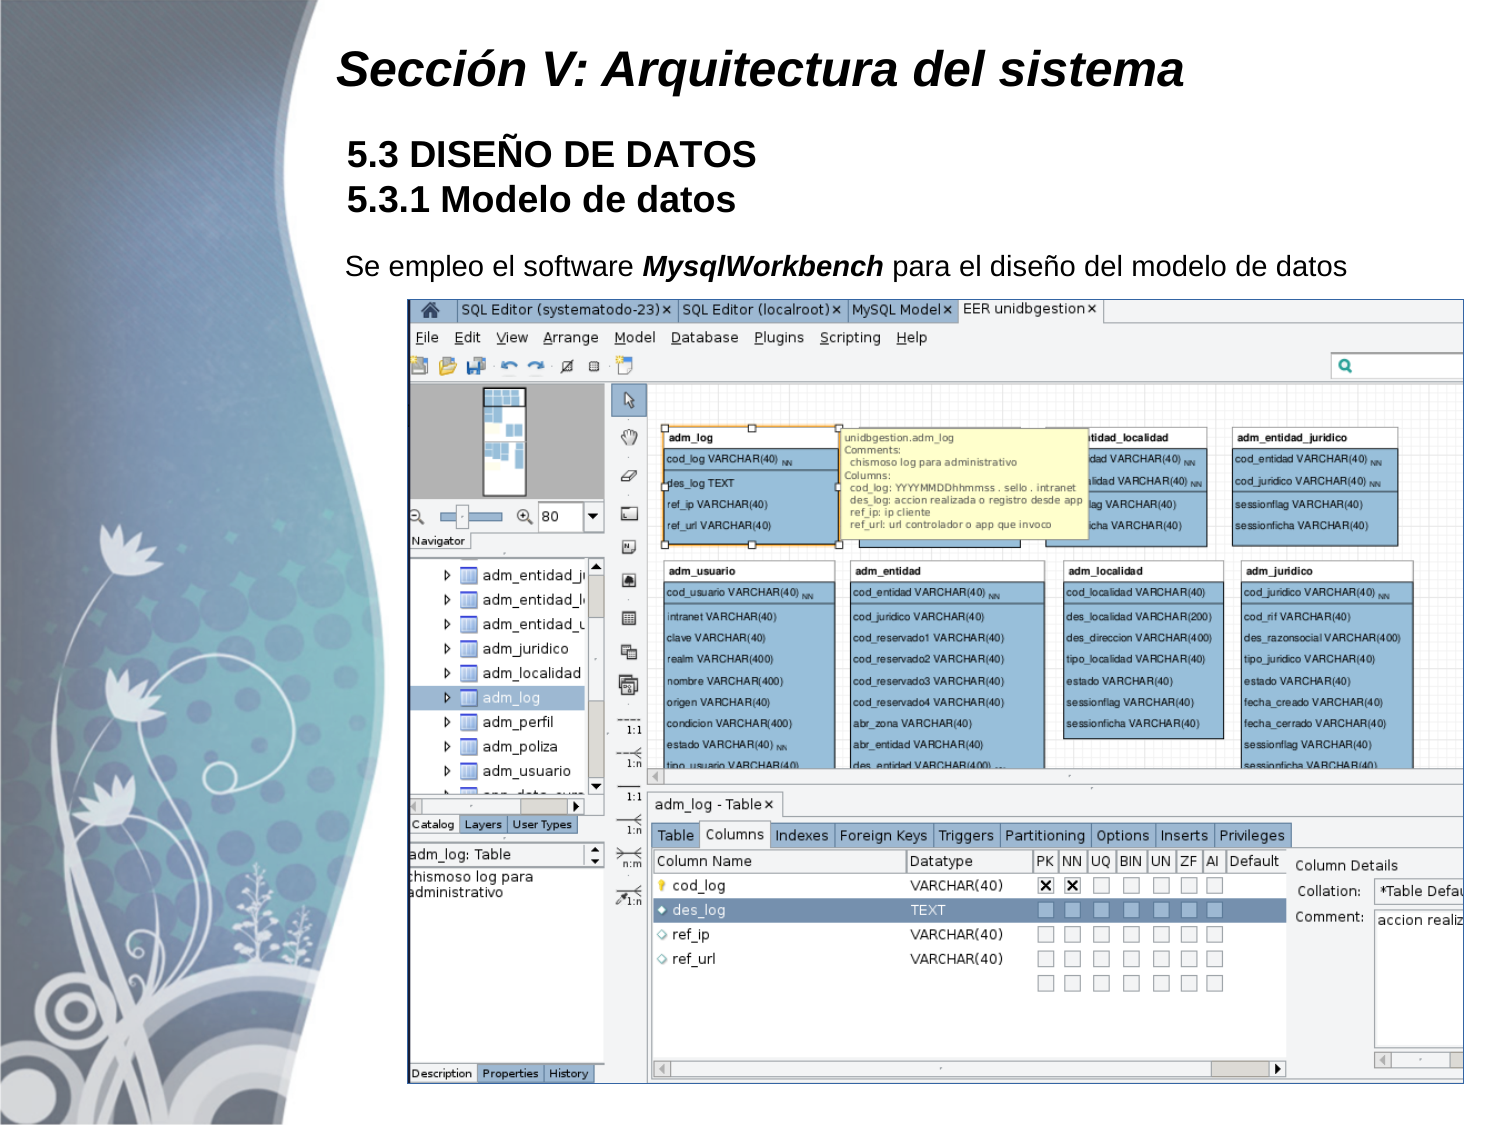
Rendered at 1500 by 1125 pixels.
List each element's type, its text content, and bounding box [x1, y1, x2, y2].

picture [407, 299, 1464, 1084]
title Sección V: Arquitectura del sistema [75, 27, 1426, 106]
text_box 5.3 DISEÑO DE DATOS 5.3.1 Modelo de datos [332, 122, 1422, 229]
picture [0, 0, 390, 1125]
text_box Se empleo el software MysqlWorkbench para el diseño del modelo de datos [330, 239, 1500, 291]
